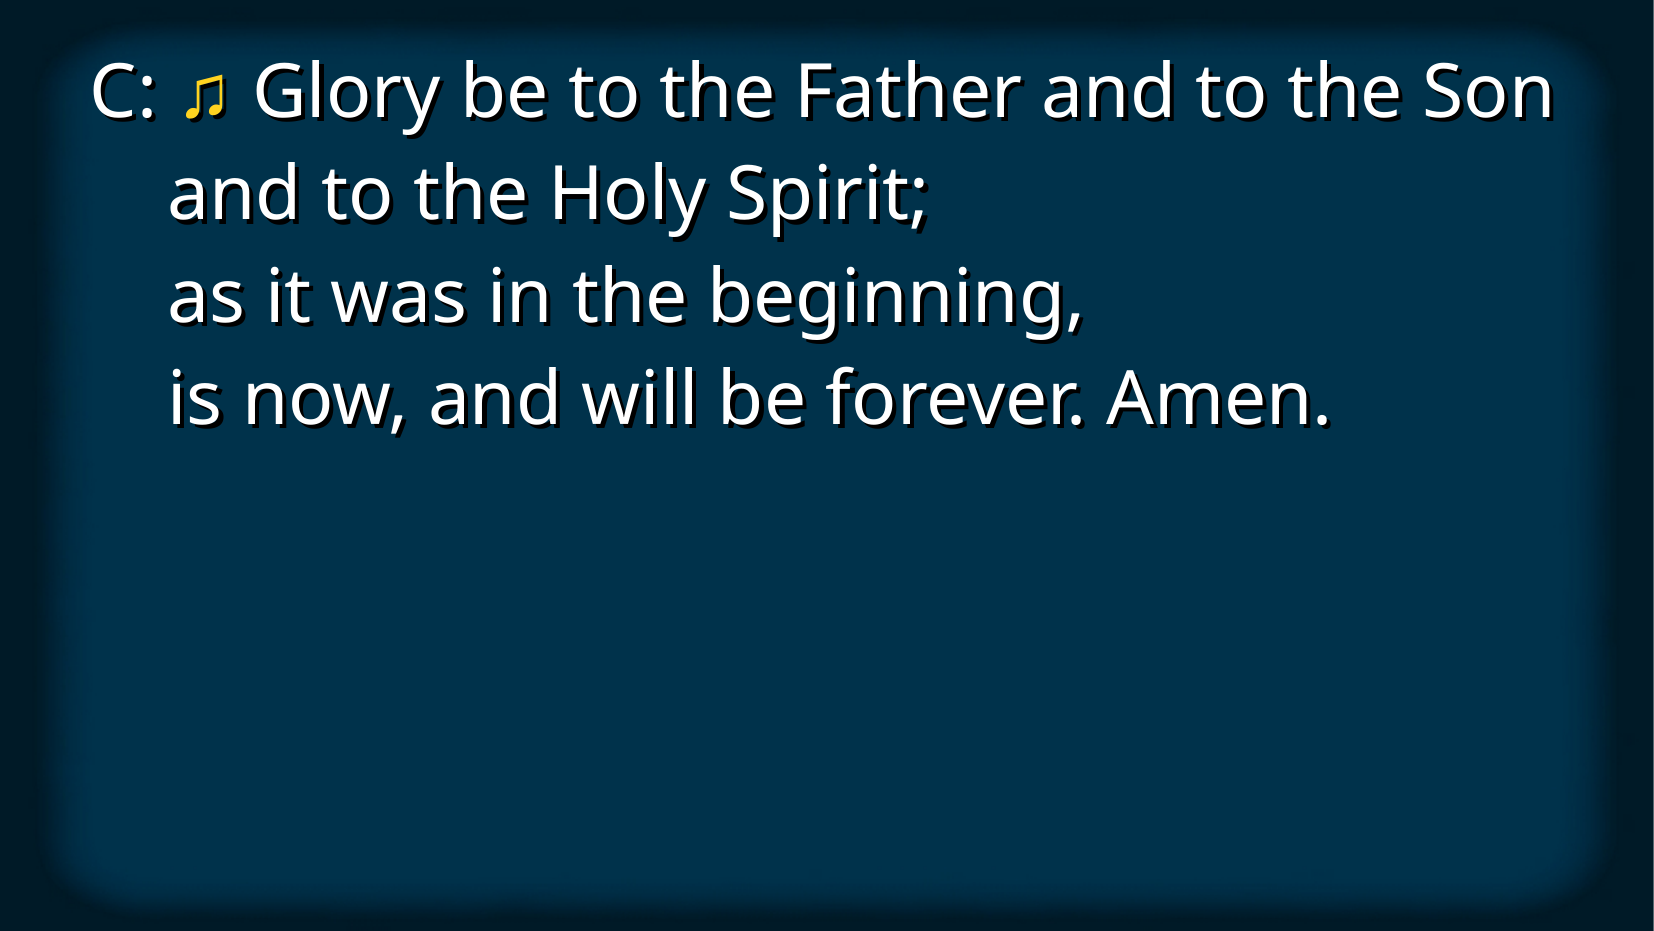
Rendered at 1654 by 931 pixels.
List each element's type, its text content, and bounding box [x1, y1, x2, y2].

picture [0, 0, 1654, 931]
text_box C: ♫ Glory be to the Father and to the Son and to the Holy Spirit; as it was in the beginning, is now, and will be forever. Amen. [75, 30, 1621, 445]
